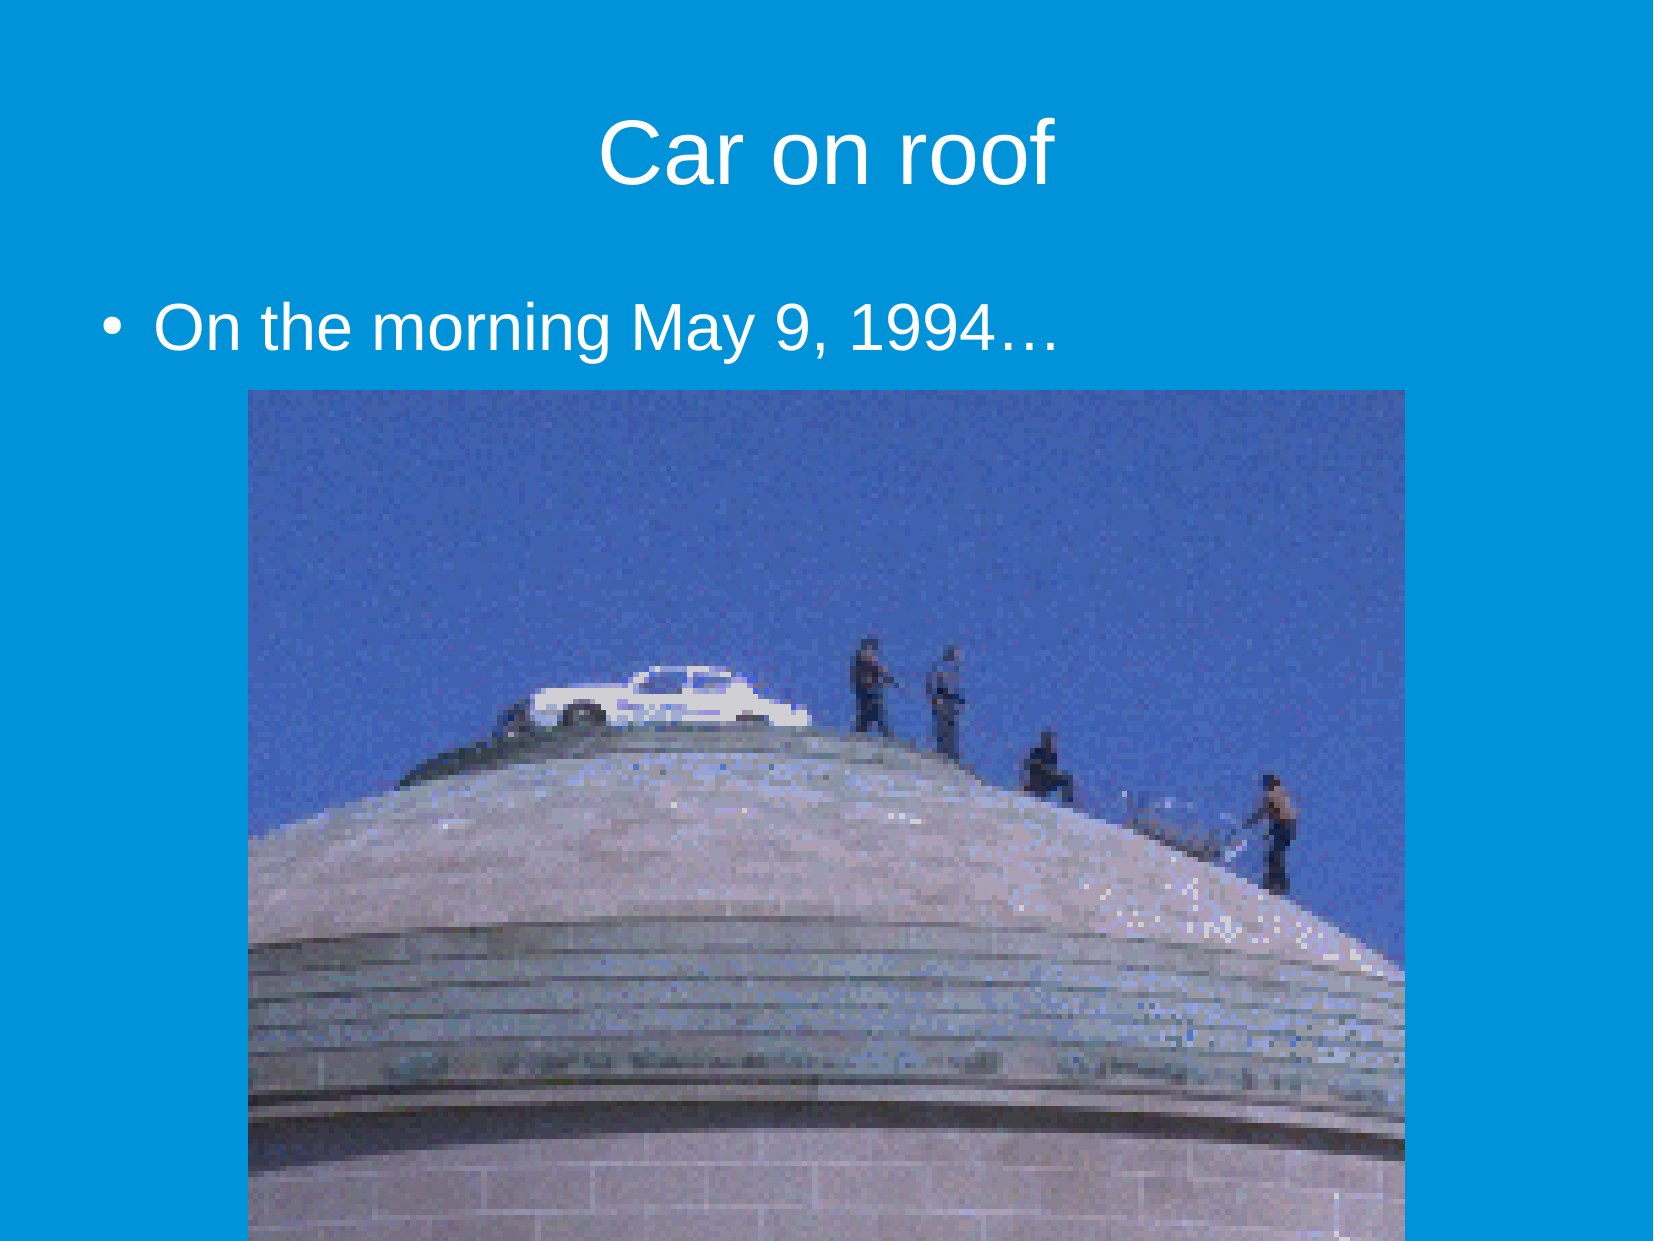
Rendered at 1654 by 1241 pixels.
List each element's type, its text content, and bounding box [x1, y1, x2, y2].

title Car on roof [82, 49, 1571, 257]
picture [249, 391, 1404, 1241]
list On the morning May 9, 1994… [82, 290, 1571, 1010]
